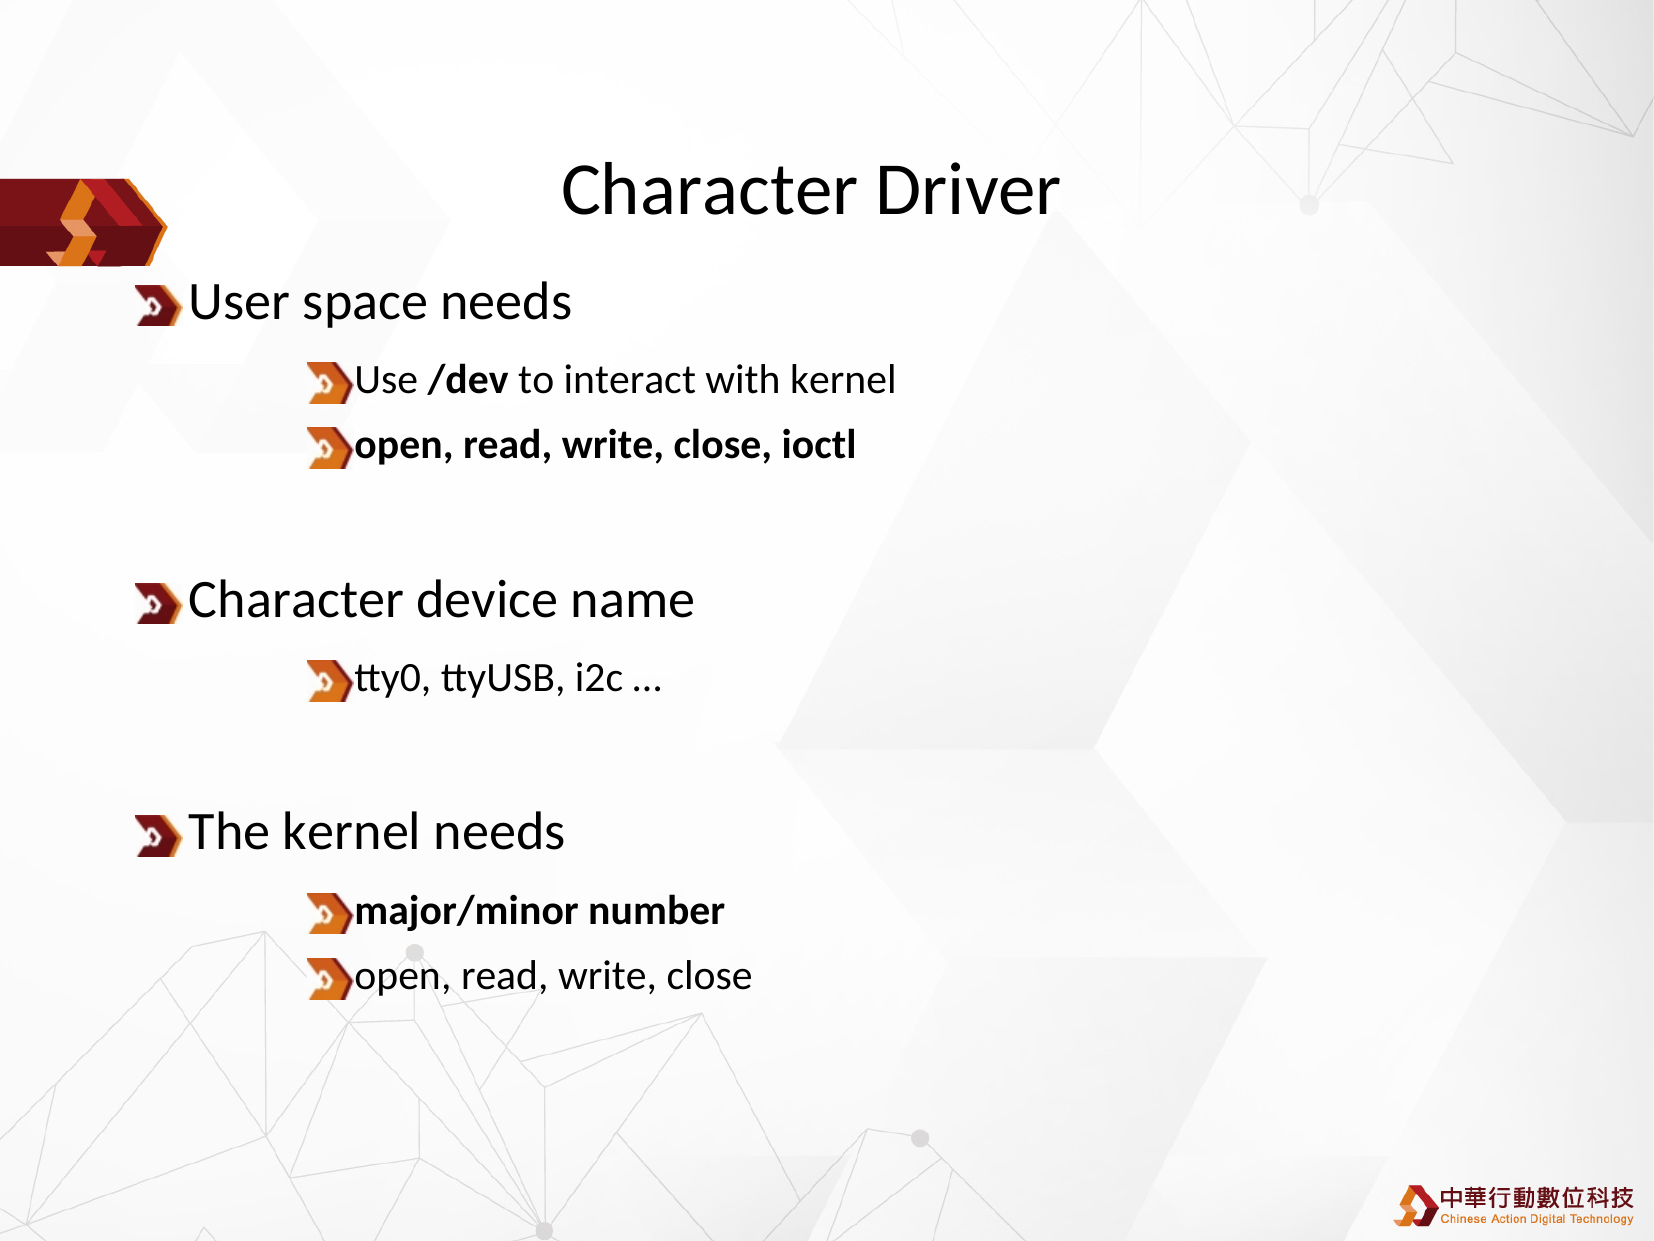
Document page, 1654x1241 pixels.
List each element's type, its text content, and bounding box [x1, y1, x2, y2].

picture [0, 0, 1654, 1241]
title Character Driver [118, 112, 1506, 278]
list User space needs Use /dev to interact with kernel open, read, write, close, ioctl Character device name tty0, ttyUSB, i2c … The kernel needs major/minor number open, read, write, close [118, 278, 1571, 1179]
